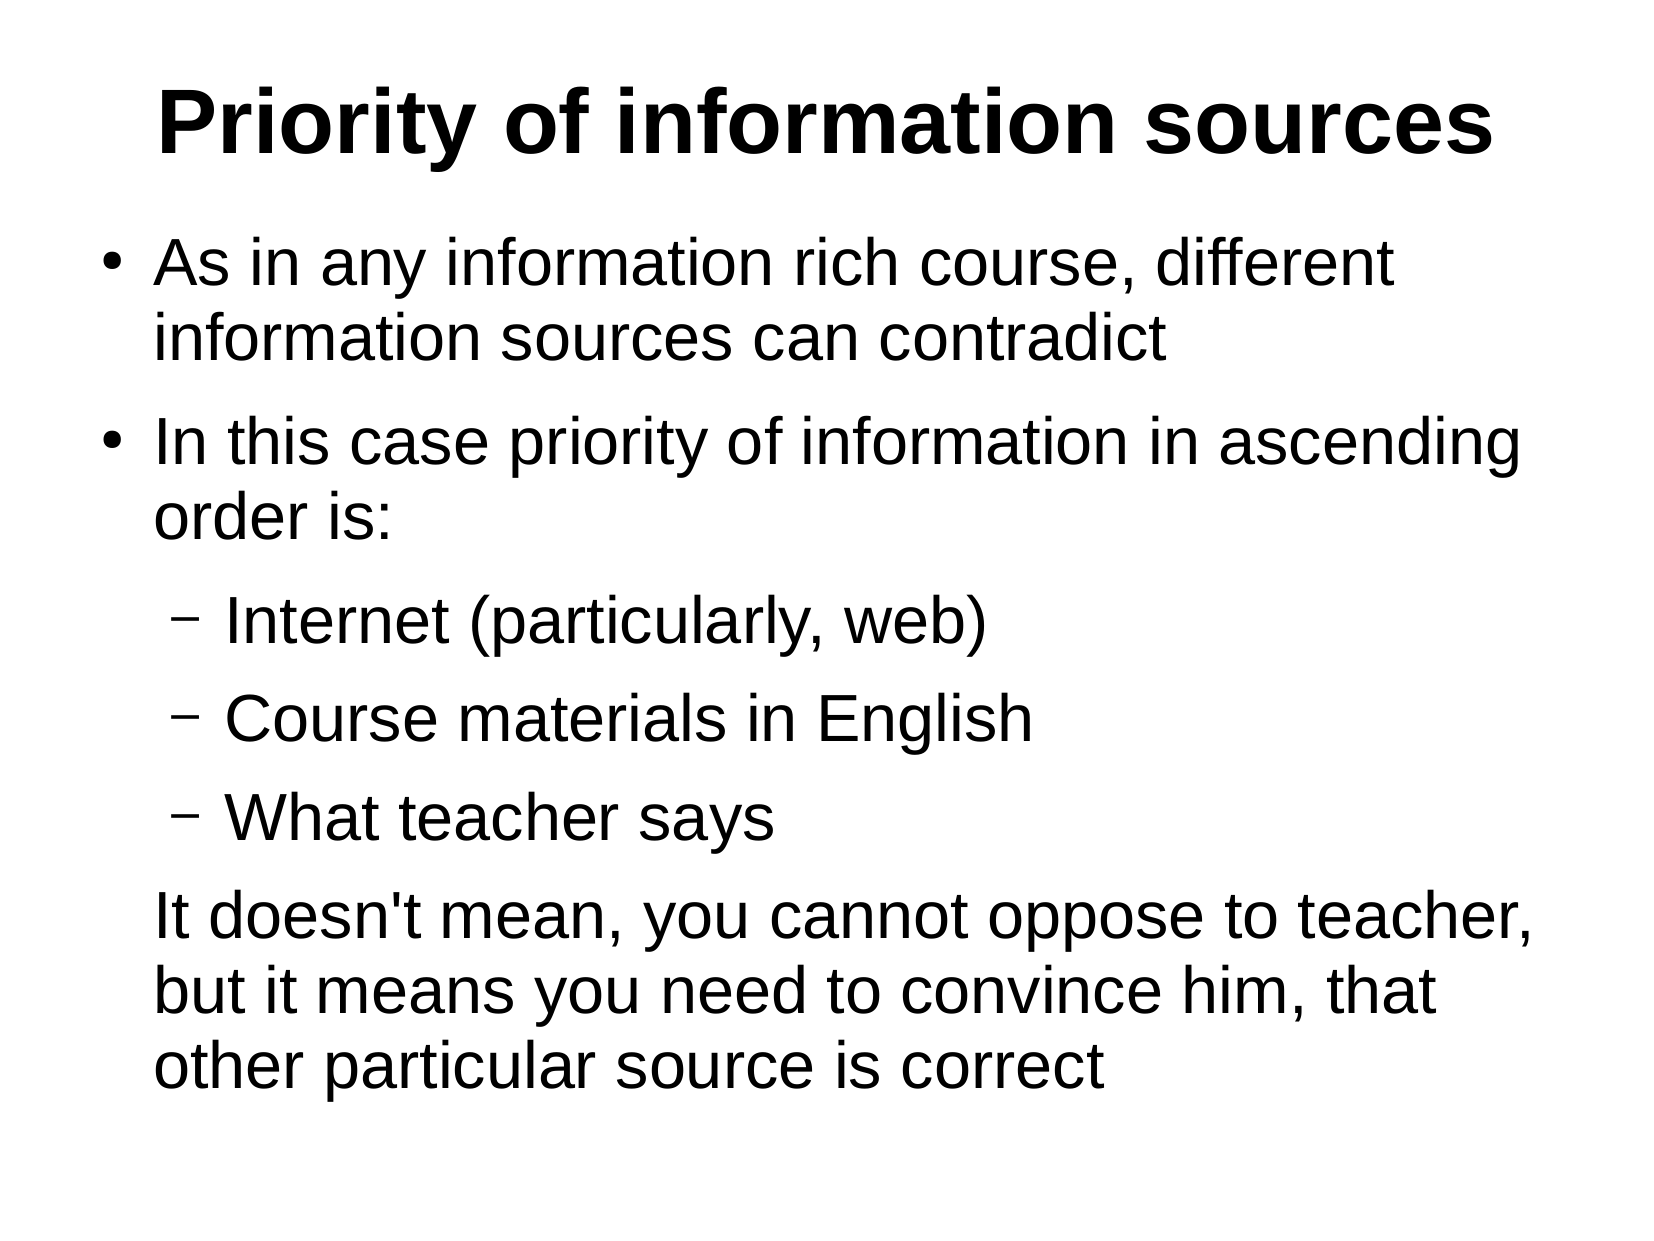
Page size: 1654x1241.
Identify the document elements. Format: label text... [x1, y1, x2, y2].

list As in any information rich course, different information sources can contradict In this case priority of information in ascending order is: Internet (particularly, web) Course materials in English What teacher says It doesn't mean, you cannot oppose to teacher, but it means you need to convince him, that other particular source is correct [82, 225, 1538, 1186]
title Priority of information sources [82, 49, 1571, 196]
